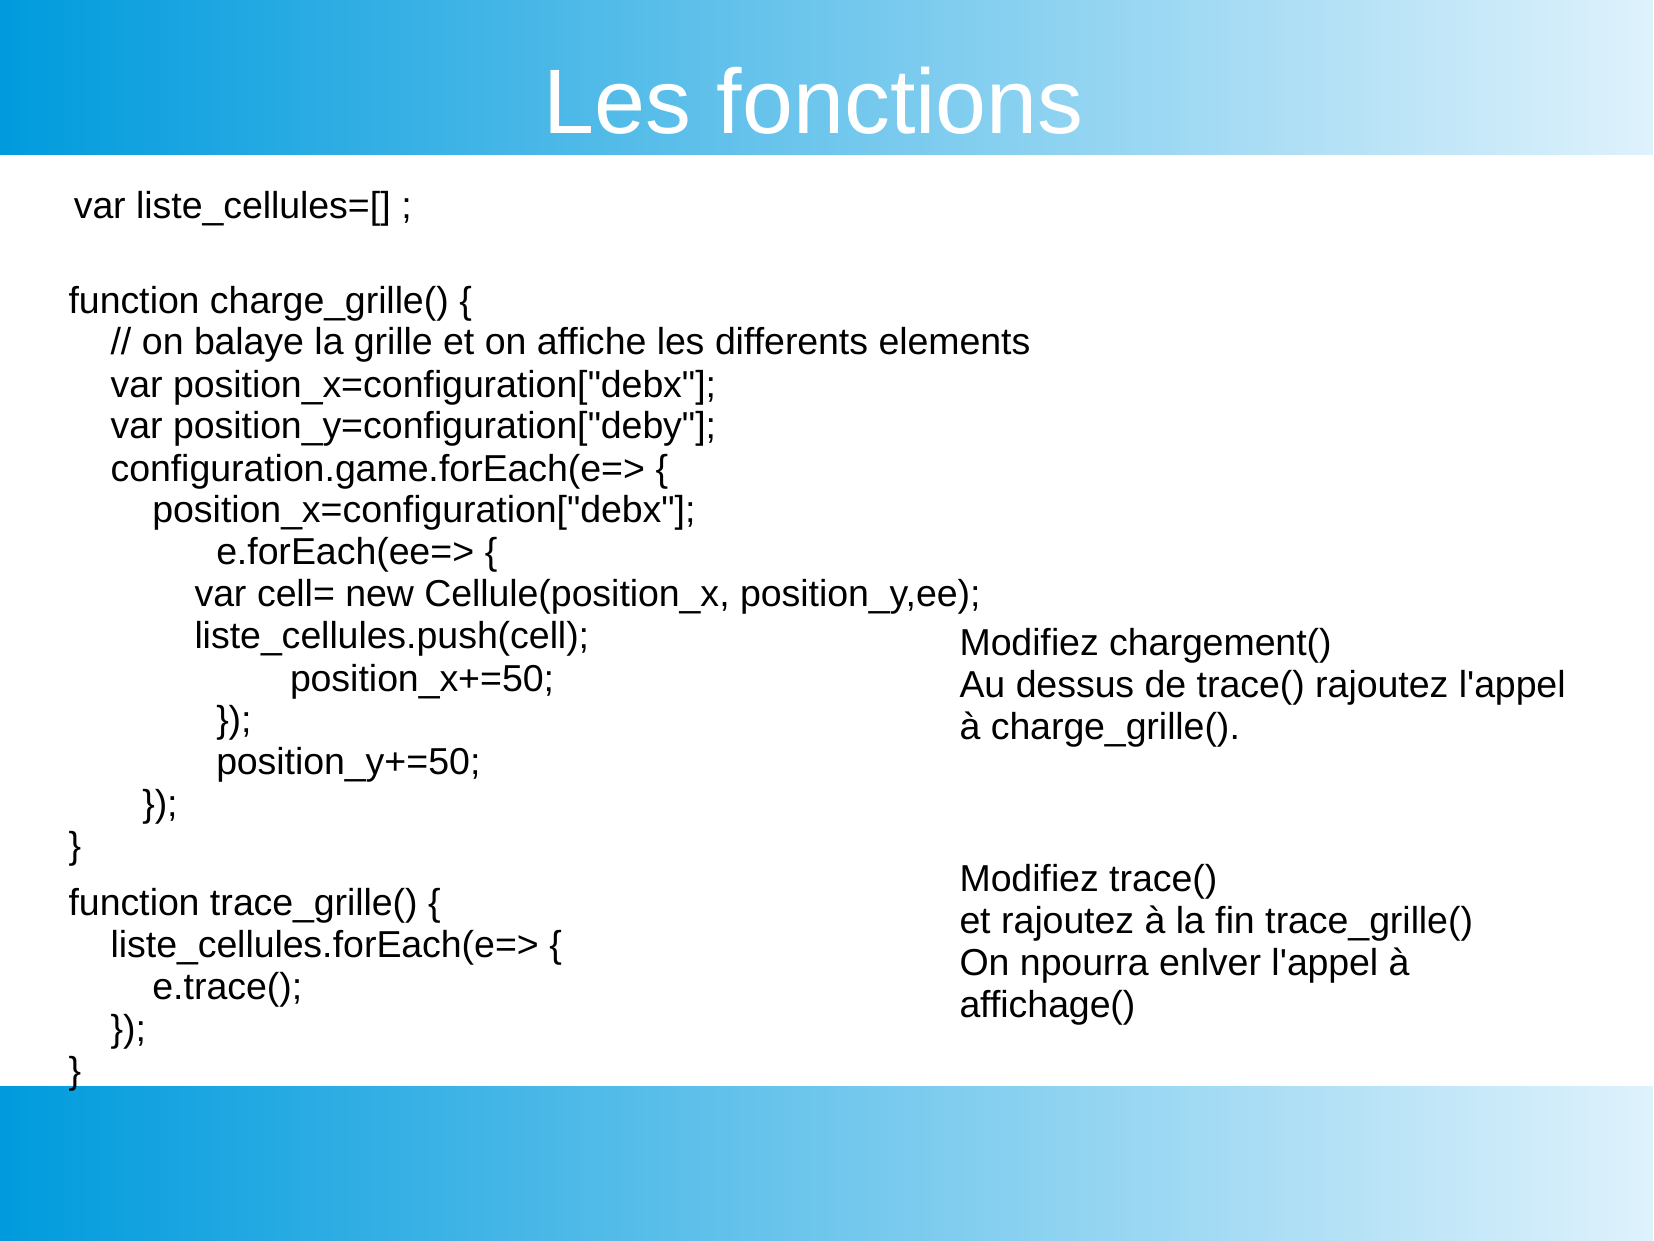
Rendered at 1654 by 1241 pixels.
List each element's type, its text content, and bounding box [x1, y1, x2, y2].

text_box function charge_grille() { // on balaye la grille et on affiche les differents elements var position_x=configuration["debx"]; var position_y=configuration["deby"]; configuration.game.forEach(e=> { position_x=configuration["debx"]; e.forEach(ee=> { var cell= new Cellule(position_x, position_y,ee); liste_cellules.push(cell); position_x+=50; }); position_y+=50; }); } [11, 271, 1099, 874]
text_box Modifiez trace() et rajoutez à la fin trace_grille() On npourra enlver l'appel à affichage() [944, 850, 1607, 1075]
text_box var liste_cellules=[] ; [59, 177, 556, 234]
text_box Modifiez chargement() Au dessus de trace() rajoutez l'appel à charge_grille(). [944, 613, 1607, 839]
title Les fonctions [82, 49, 1571, 155]
text_box function trace_grille() { liste_cellules.forEach(e=> { e.trace(); }); } [11, 874, 957, 1100]
